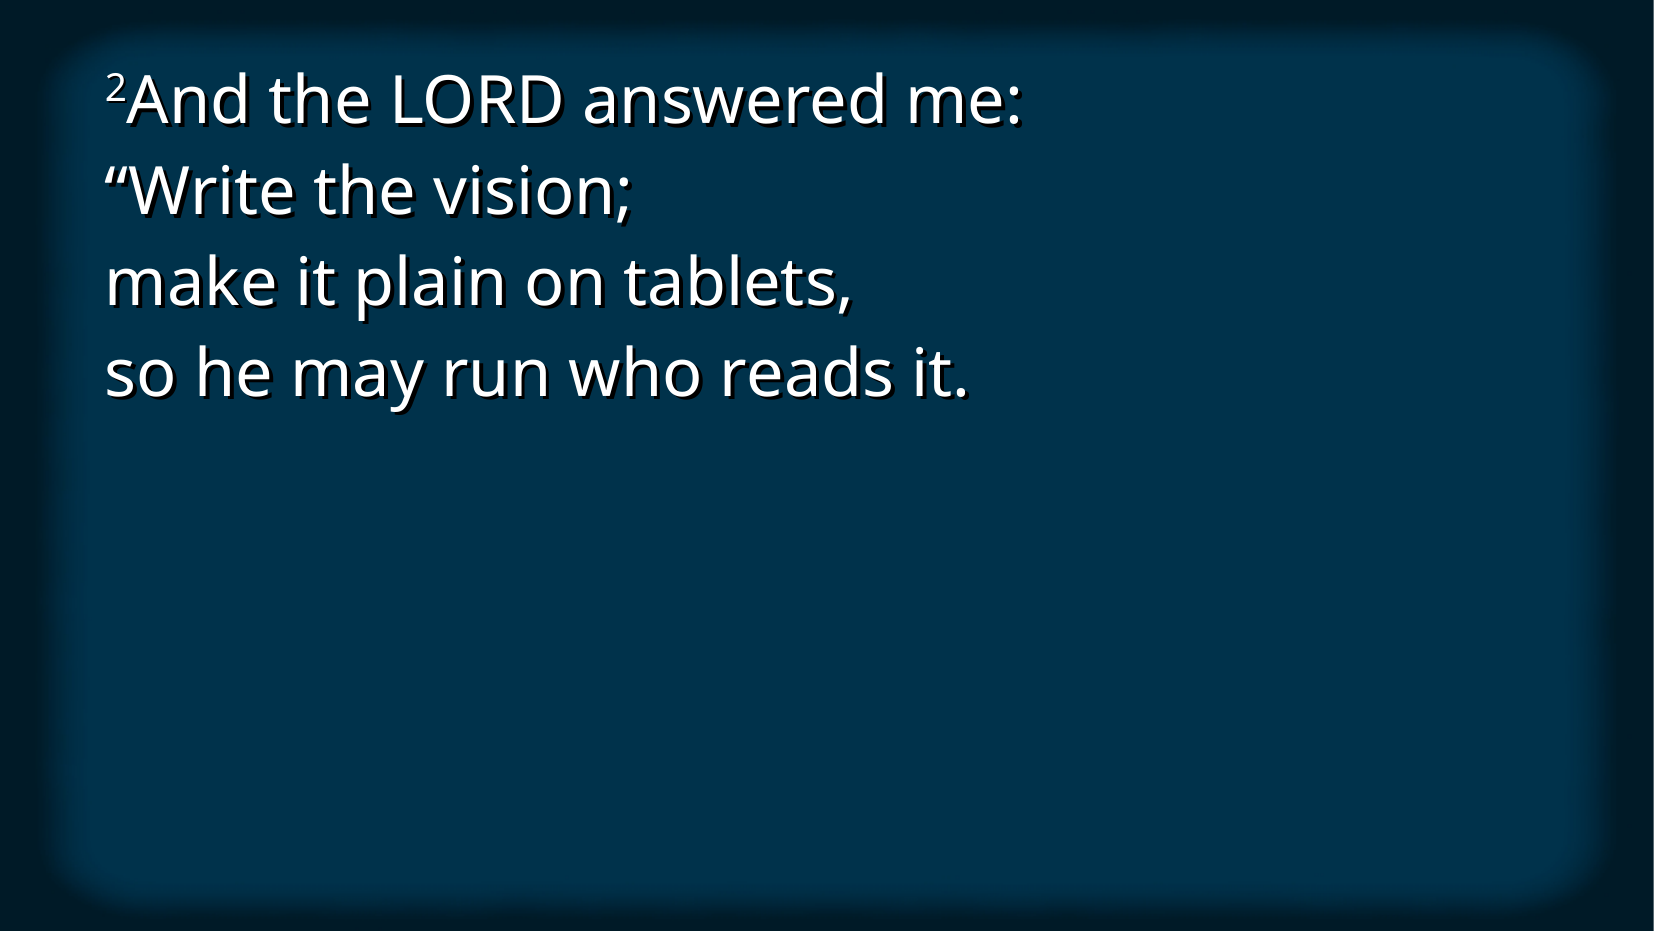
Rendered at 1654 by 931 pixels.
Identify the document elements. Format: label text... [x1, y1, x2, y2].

picture [0, 0, 1654, 931]
text_box 2And the LORD answered me: “Write the vision; make it plain on tablets, so he may run who reads it. [90, 45, 1561, 415]
